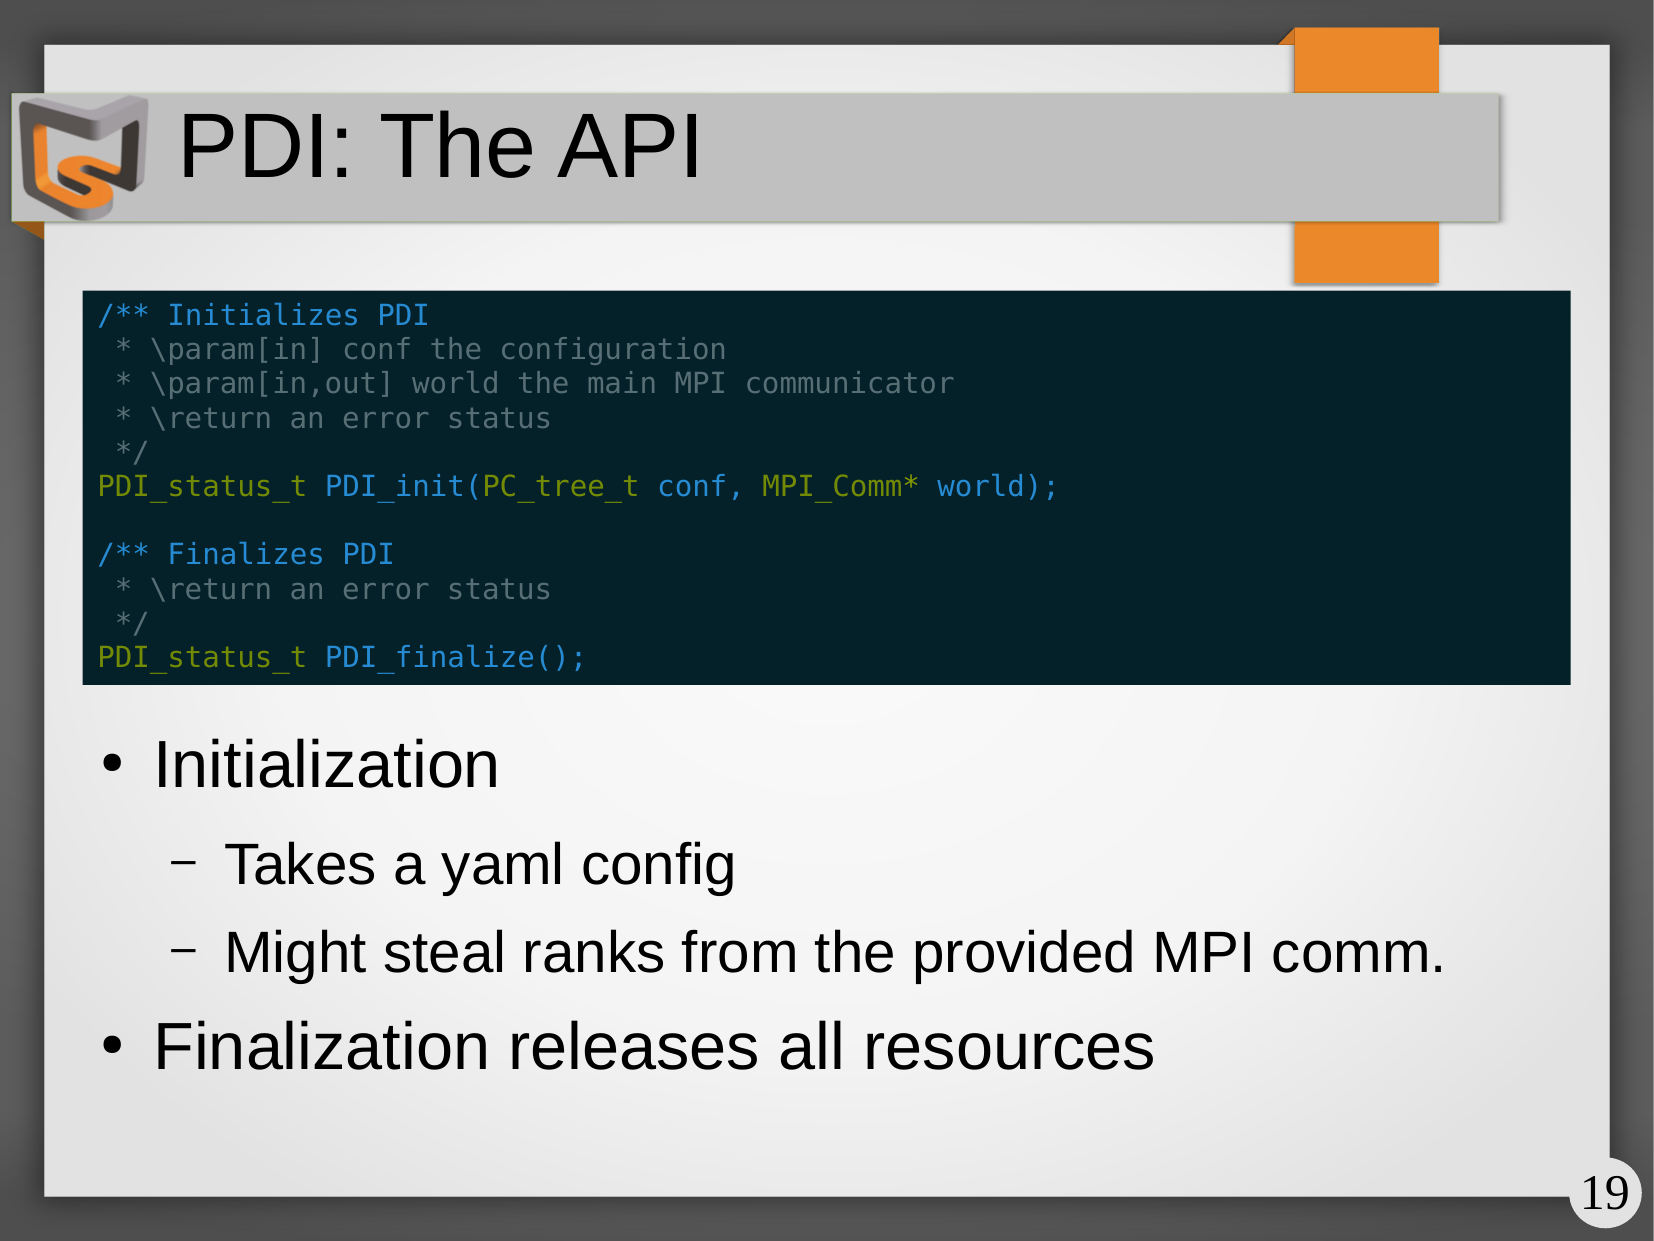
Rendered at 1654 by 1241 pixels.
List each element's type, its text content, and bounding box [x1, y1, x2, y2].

list Initialization Takes a yaml config Might steal ranks from the provided MPI comm. Finalization releases all resources [82, 727, 1571, 1122]
title PDI: The API [177, 94, 1477, 213]
picture [0, 0, 1654, 1241]
text_box /** Initializes PDI * \param[in] conf the configuration * \param[in,out] world the main MPI communicator * \return an error status */ PDI_status_t PDI_init(PC_tree_t conf, MPI_Comm* world); /** Finalizes PDI * \return an error status */ PDI_status_t PDI_finalize(); [82, 290, 1571, 685]
